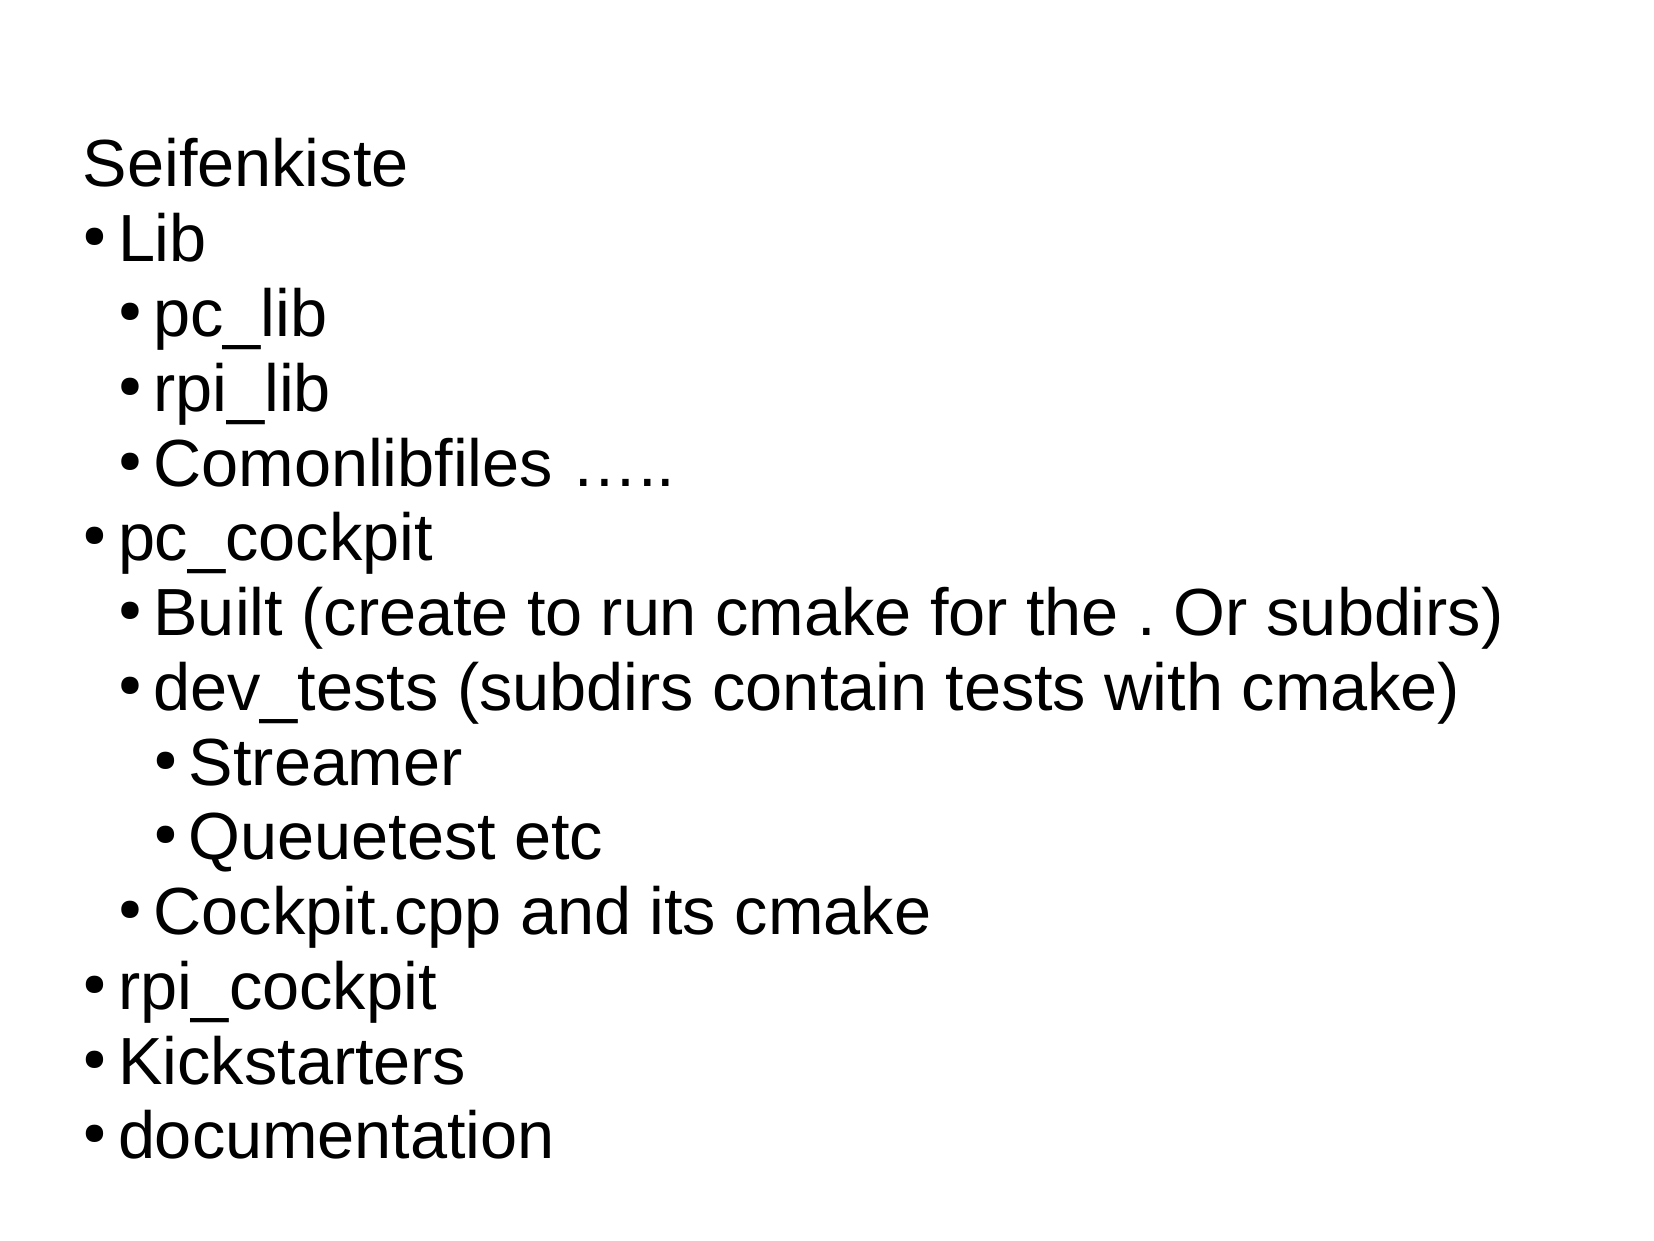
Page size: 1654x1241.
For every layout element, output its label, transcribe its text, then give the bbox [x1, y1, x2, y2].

subtitle Seifenkiste Lib pc_lib rpi_lib Comonlibfiles ….. pc_cockpit Built (create to run cmake for the . Or subdirs) dev_tests (subdirs contain tests with cmake) Streamer Queuetest etc Cockpit.cpp and its cmake rpi_cockpit Kickstarters documentation [82, 126, 1571, 1174]
